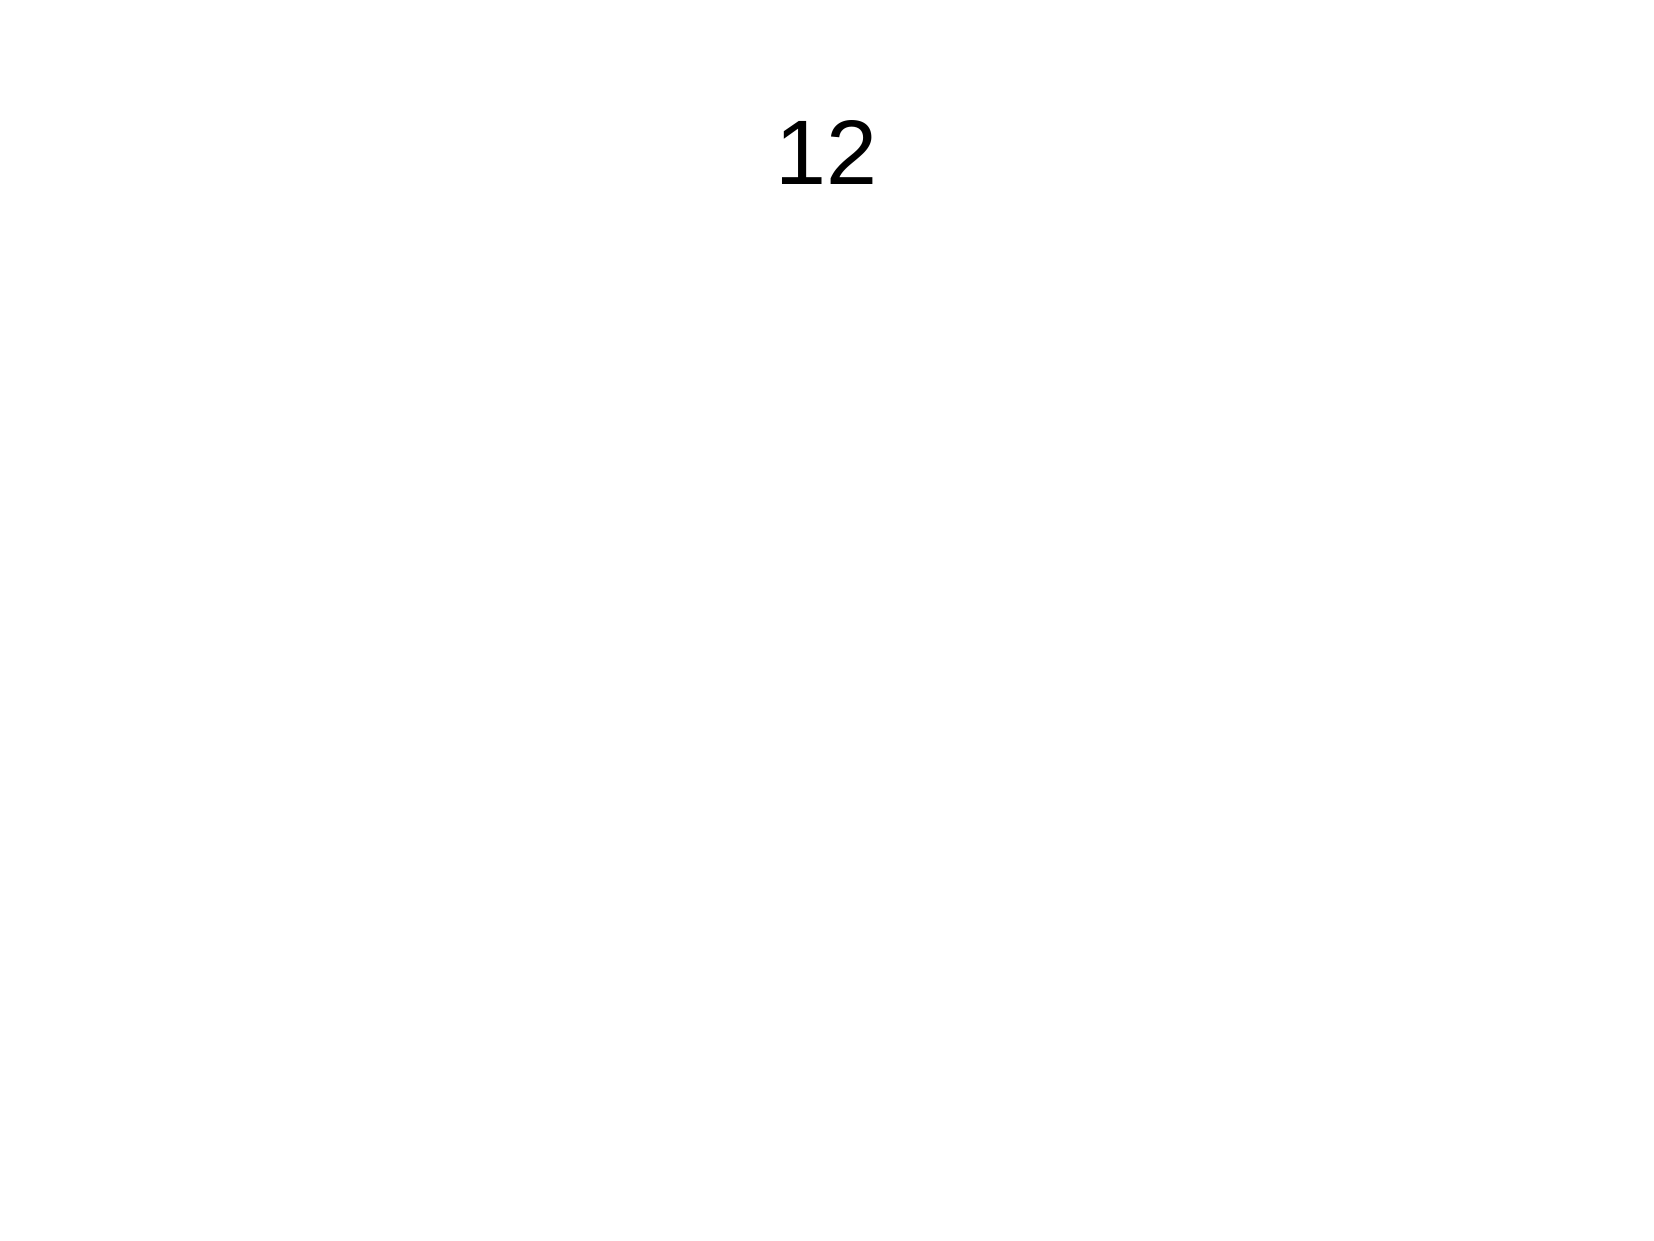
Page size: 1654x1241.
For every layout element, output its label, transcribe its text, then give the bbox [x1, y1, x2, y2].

title 12 [82, 49, 1571, 257]
